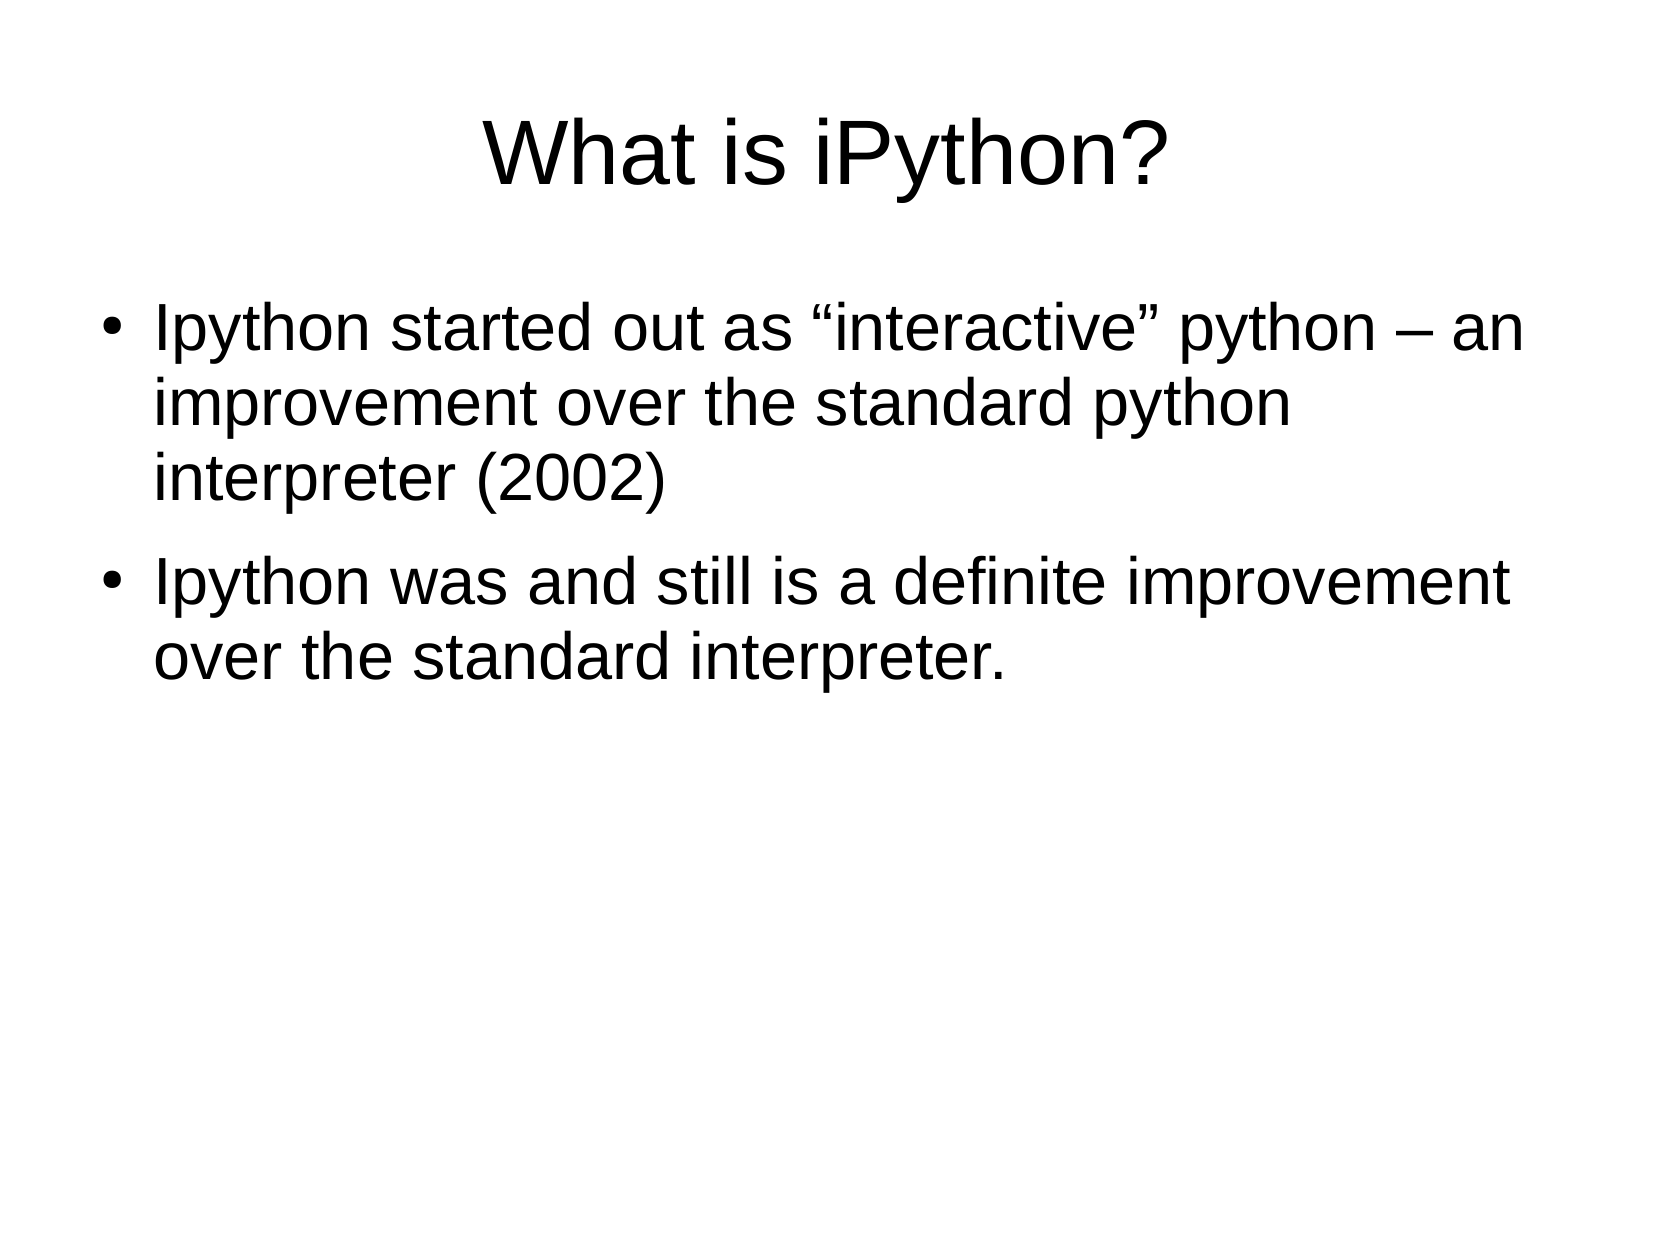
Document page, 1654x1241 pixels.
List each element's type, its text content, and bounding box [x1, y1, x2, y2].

list Ipython started out as “interactive” python – an improvement over the standard python interpreter (2002) Ipython was and still is a definite improvement over the standard interpreter. [82, 290, 1571, 1010]
title What is iPython? [82, 49, 1571, 257]
